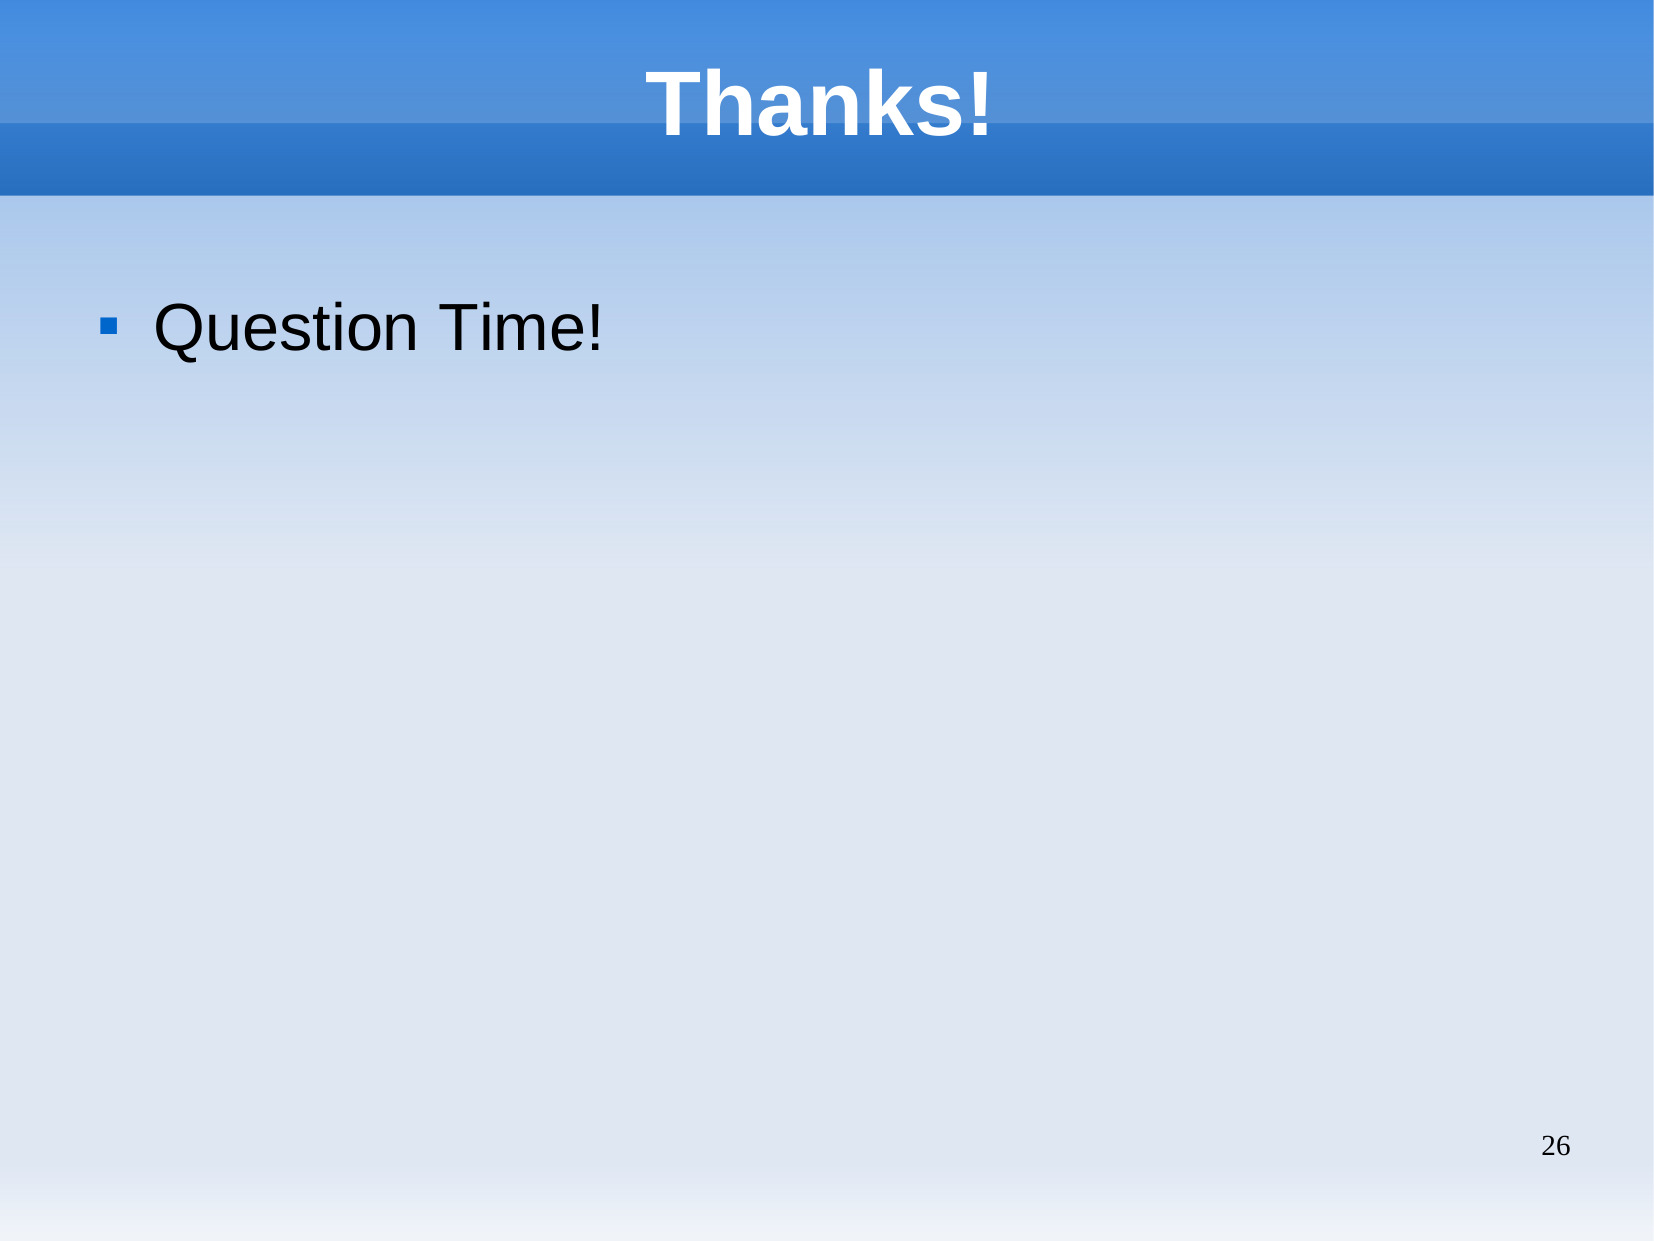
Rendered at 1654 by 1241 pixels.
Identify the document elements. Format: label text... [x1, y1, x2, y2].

title Thanks! [76, 0, 1565, 208]
list Question Time! [82, 290, 1571, 1109]
picture [0, 0, 1654, 1241]
